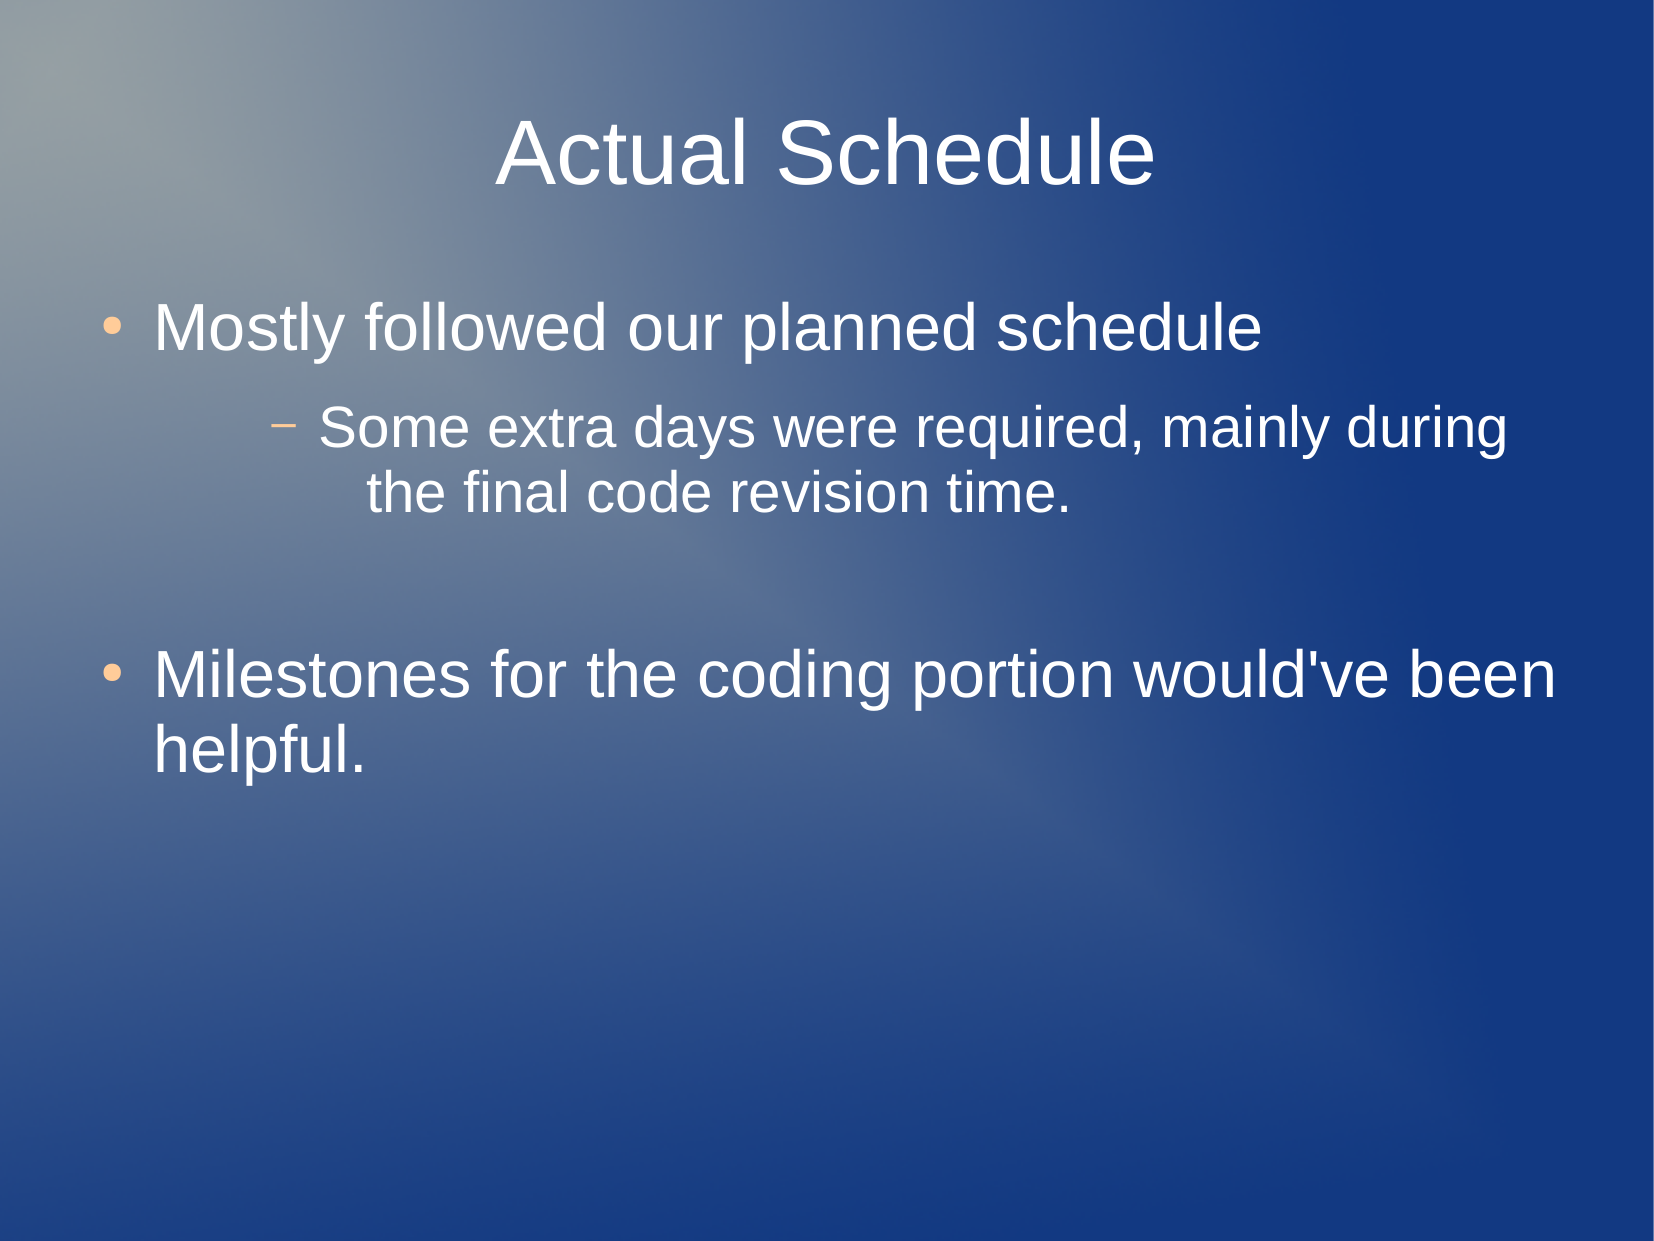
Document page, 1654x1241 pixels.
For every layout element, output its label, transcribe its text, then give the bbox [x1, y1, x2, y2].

picture [0, 0, 1654, 1241]
title Actual Schedule [82, 56, 1571, 250]
list Mostly followed our planned schedule Some extra days were required, mainly during the final code revision time. Milestones for the coding portion would've been helpful. [82, 290, 1571, 1094]
